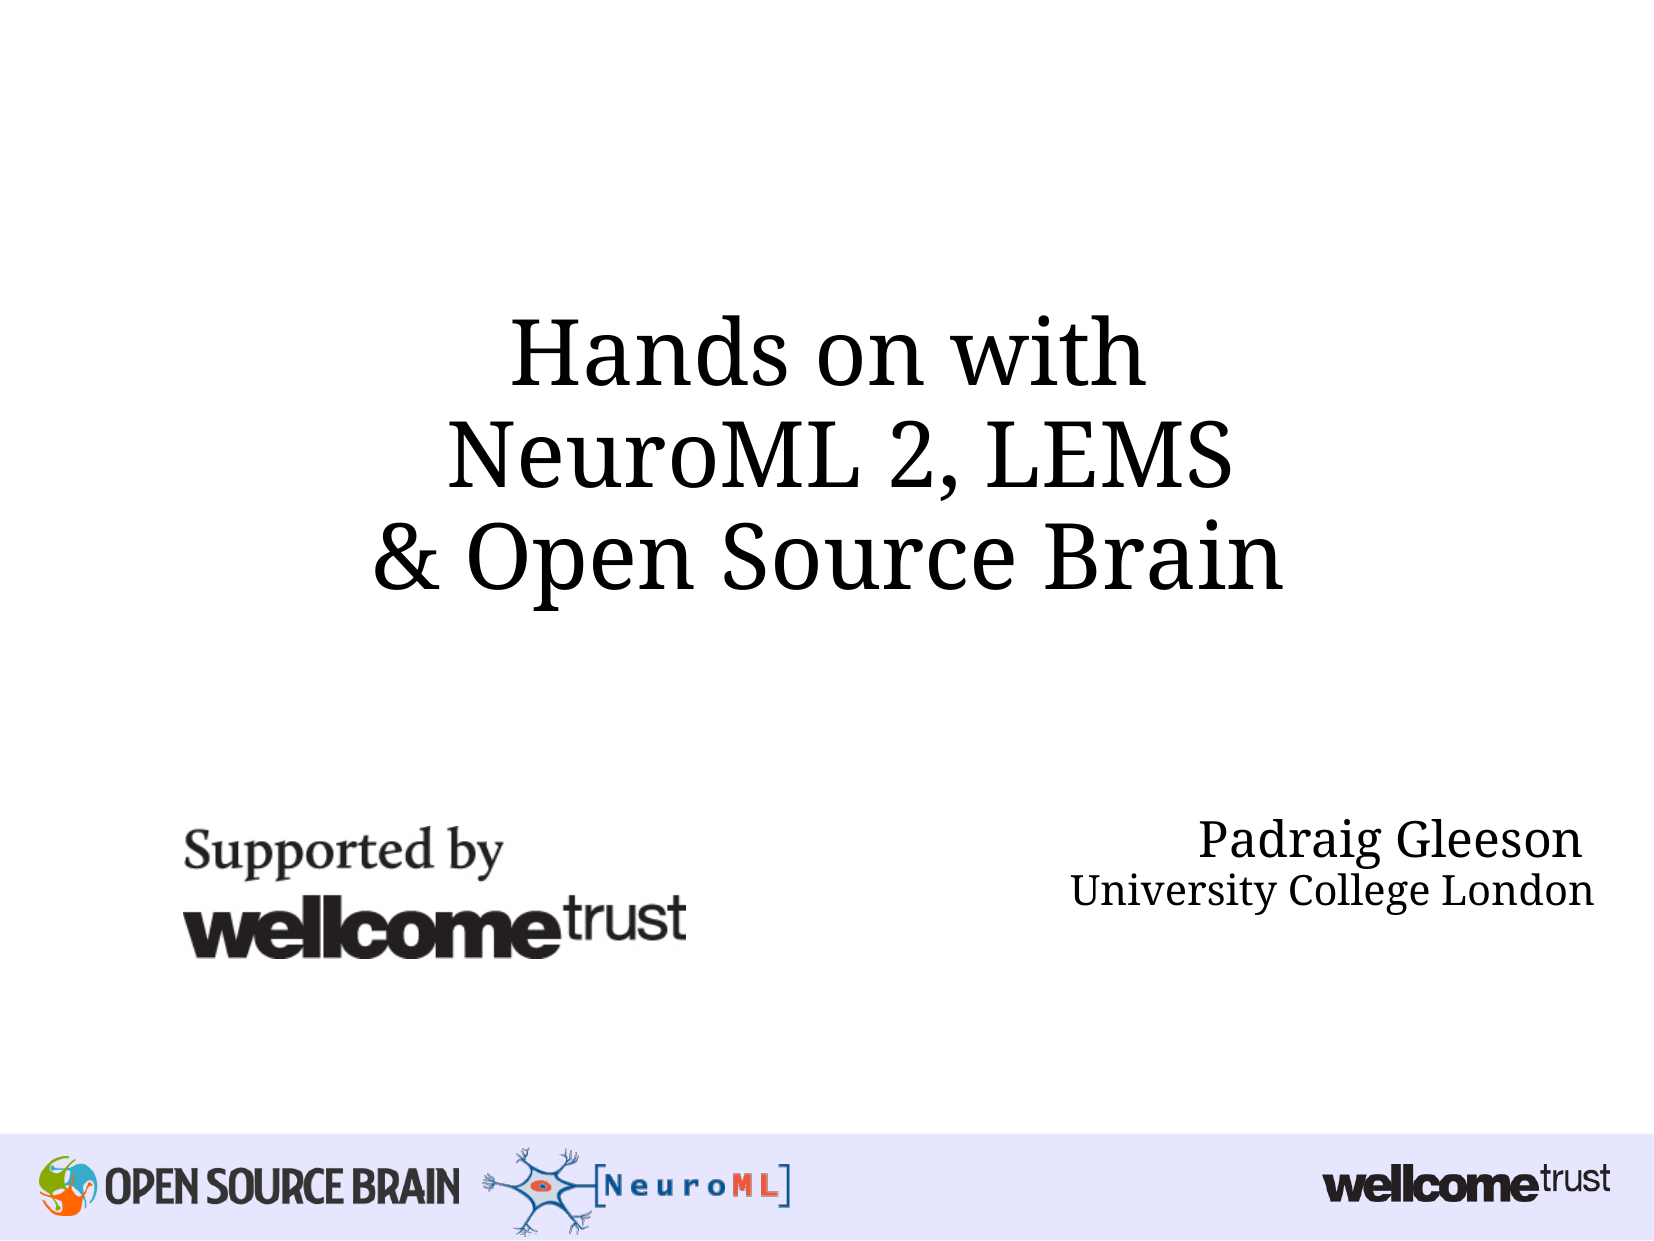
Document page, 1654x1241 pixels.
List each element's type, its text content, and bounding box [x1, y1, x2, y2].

text_box Hands on with NeuroML 2, LEMS & Open Source Brain [106, 295, 1553, 721]
text_box Padraig Gleeson University College London [58, 820, 1596, 1046]
picture [183, 826, 686, 959]
picture [482, 1147, 790, 1237]
picture [39, 1156, 459, 1216]
picture [1322, 1164, 1610, 1202]
